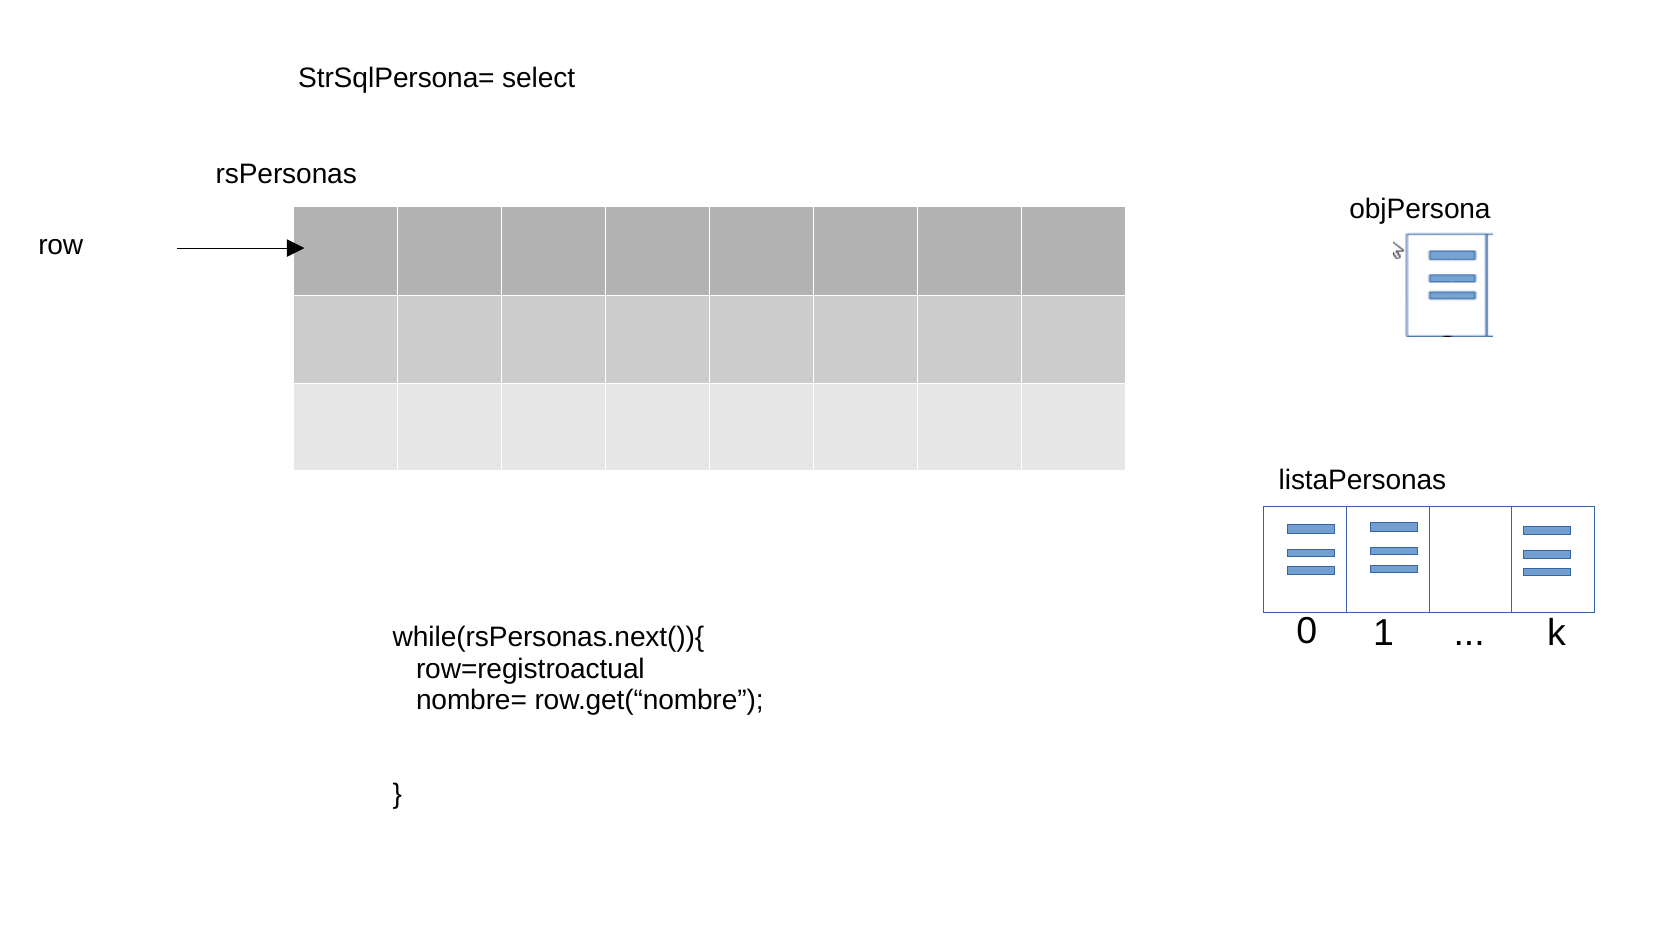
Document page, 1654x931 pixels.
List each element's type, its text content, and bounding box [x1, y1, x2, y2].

text_box k [1532, 604, 1581, 661]
text_box 1 [1358, 604, 1409, 661]
text_box ... [1438, 604, 1501, 661]
table_cell [606, 296, 709, 383]
table_cell [294, 296, 397, 383]
table_header [814, 207, 917, 295]
table_cell [1022, 384, 1125, 470]
text_box while(rsPersonas.next()){ row=registroactual nombre= row.get(“nombre”); } [377, 614, 780, 817]
table_cell [918, 384, 1021, 470]
text_box [1523, 568, 1571, 576]
text_box listaPersonas [1263, 456, 1595, 531]
table_cell [502, 296, 605, 383]
table_cell [606, 384, 709, 470]
text_box [1287, 566, 1335, 575]
picture [1393, 261, 1493, 337]
table_cell [398, 296, 501, 383]
text_box StrSqlPersona= select [283, 54, 685, 101]
table_cell [398, 384, 501, 470]
table_header [294, 207, 397, 295]
text_box rsPersonas [200, 150, 827, 197]
table_header [398, 207, 501, 295]
text_box row [23, 221, 154, 268]
text_box [1370, 547, 1418, 555]
table_cell [1022, 296, 1125, 383]
table_cell [294, 384, 397, 470]
table_cell [814, 384, 917, 470]
table_header [606, 207, 709, 295]
table_header [918, 207, 1021, 295]
table_cell [814, 296, 917, 383]
table_header [1022, 207, 1125, 295]
table_header [502, 207, 605, 295]
table_cell [502, 384, 605, 470]
text_box [1287, 549, 1335, 557]
text_box [1370, 565, 1418, 573]
text_box objPersona [1334, 186, 1630, 261]
table_cell [710, 384, 813, 470]
table_header [710, 207, 813, 295]
table_cell [918, 296, 1021, 383]
table_cell [710, 296, 813, 383]
text_box [1523, 550, 1571, 559]
text_box [1523, 531, 1571, 535]
text_box 0 [1281, 602, 1332, 660]
